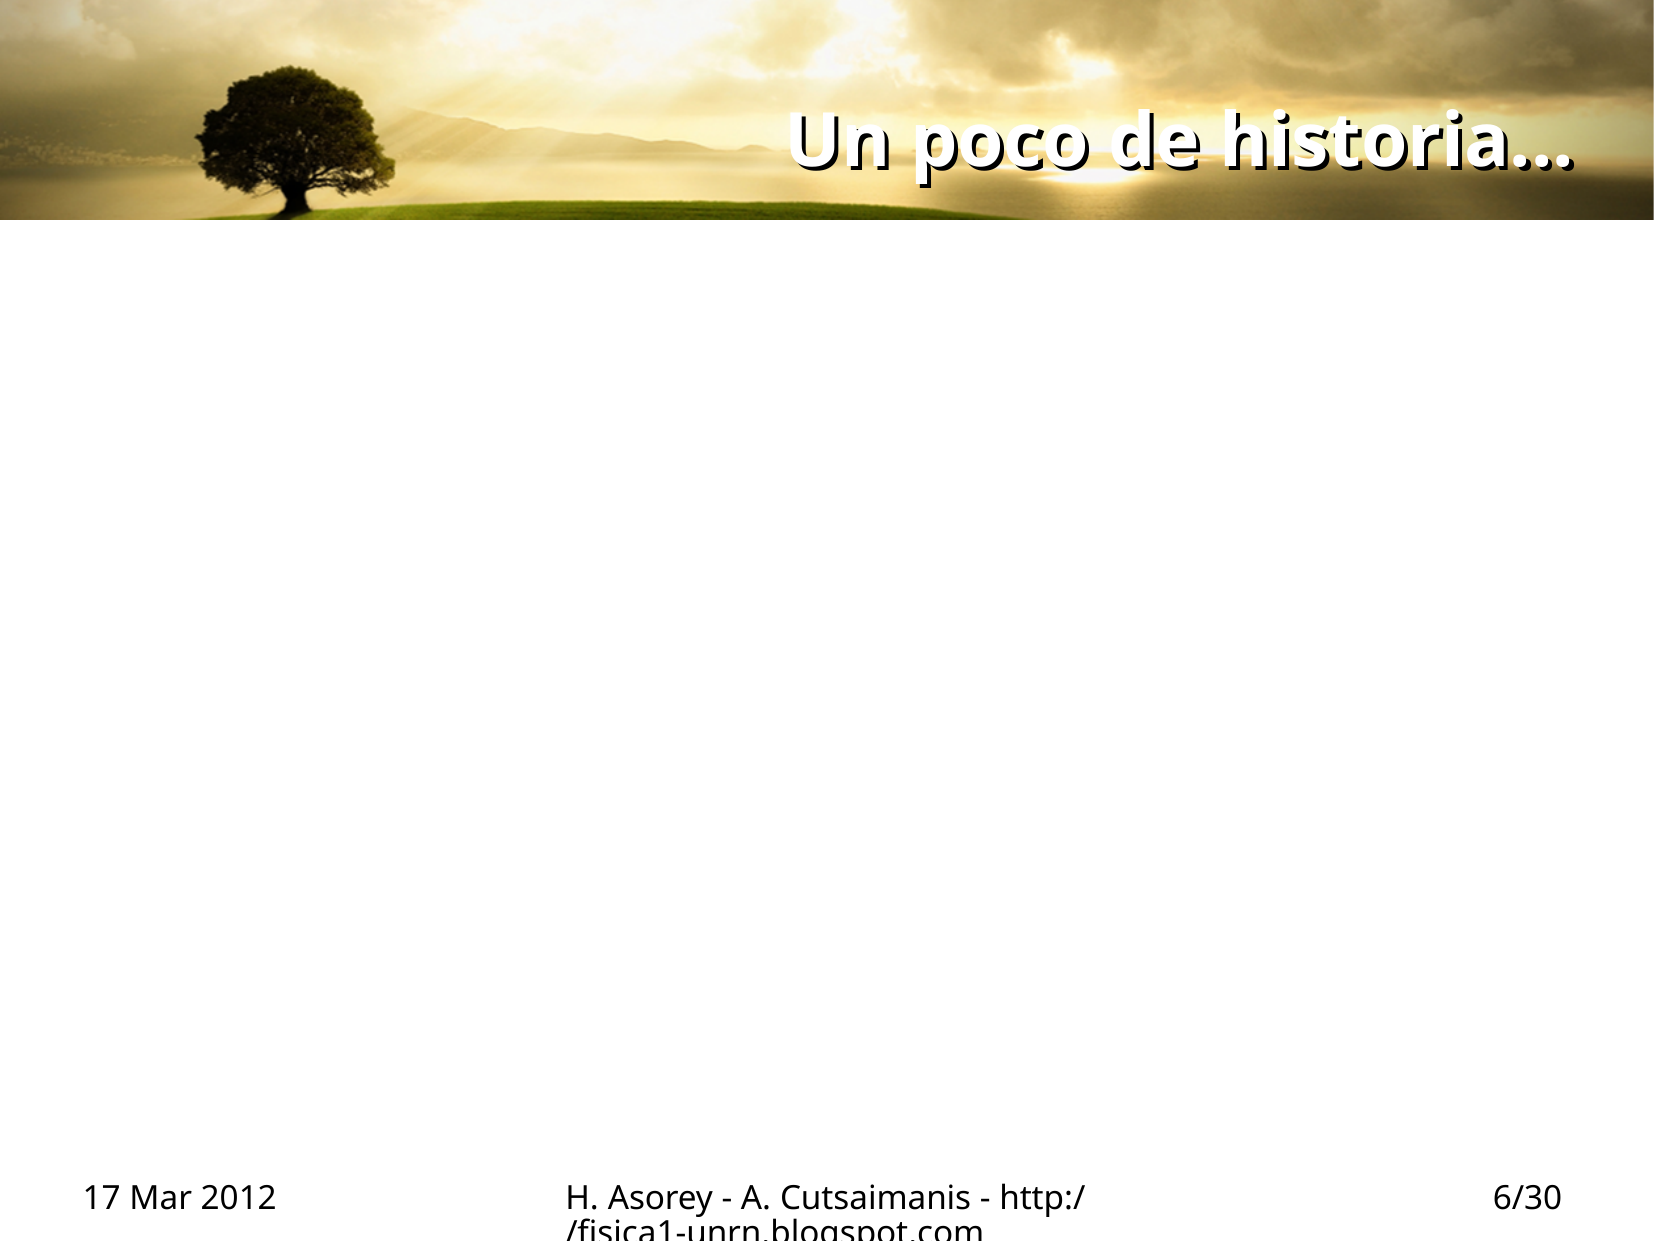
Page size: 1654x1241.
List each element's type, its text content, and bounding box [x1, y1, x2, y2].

picture [0, 0, 1654, 220]
title Un poco de historia... [86, 49, 1576, 226]
